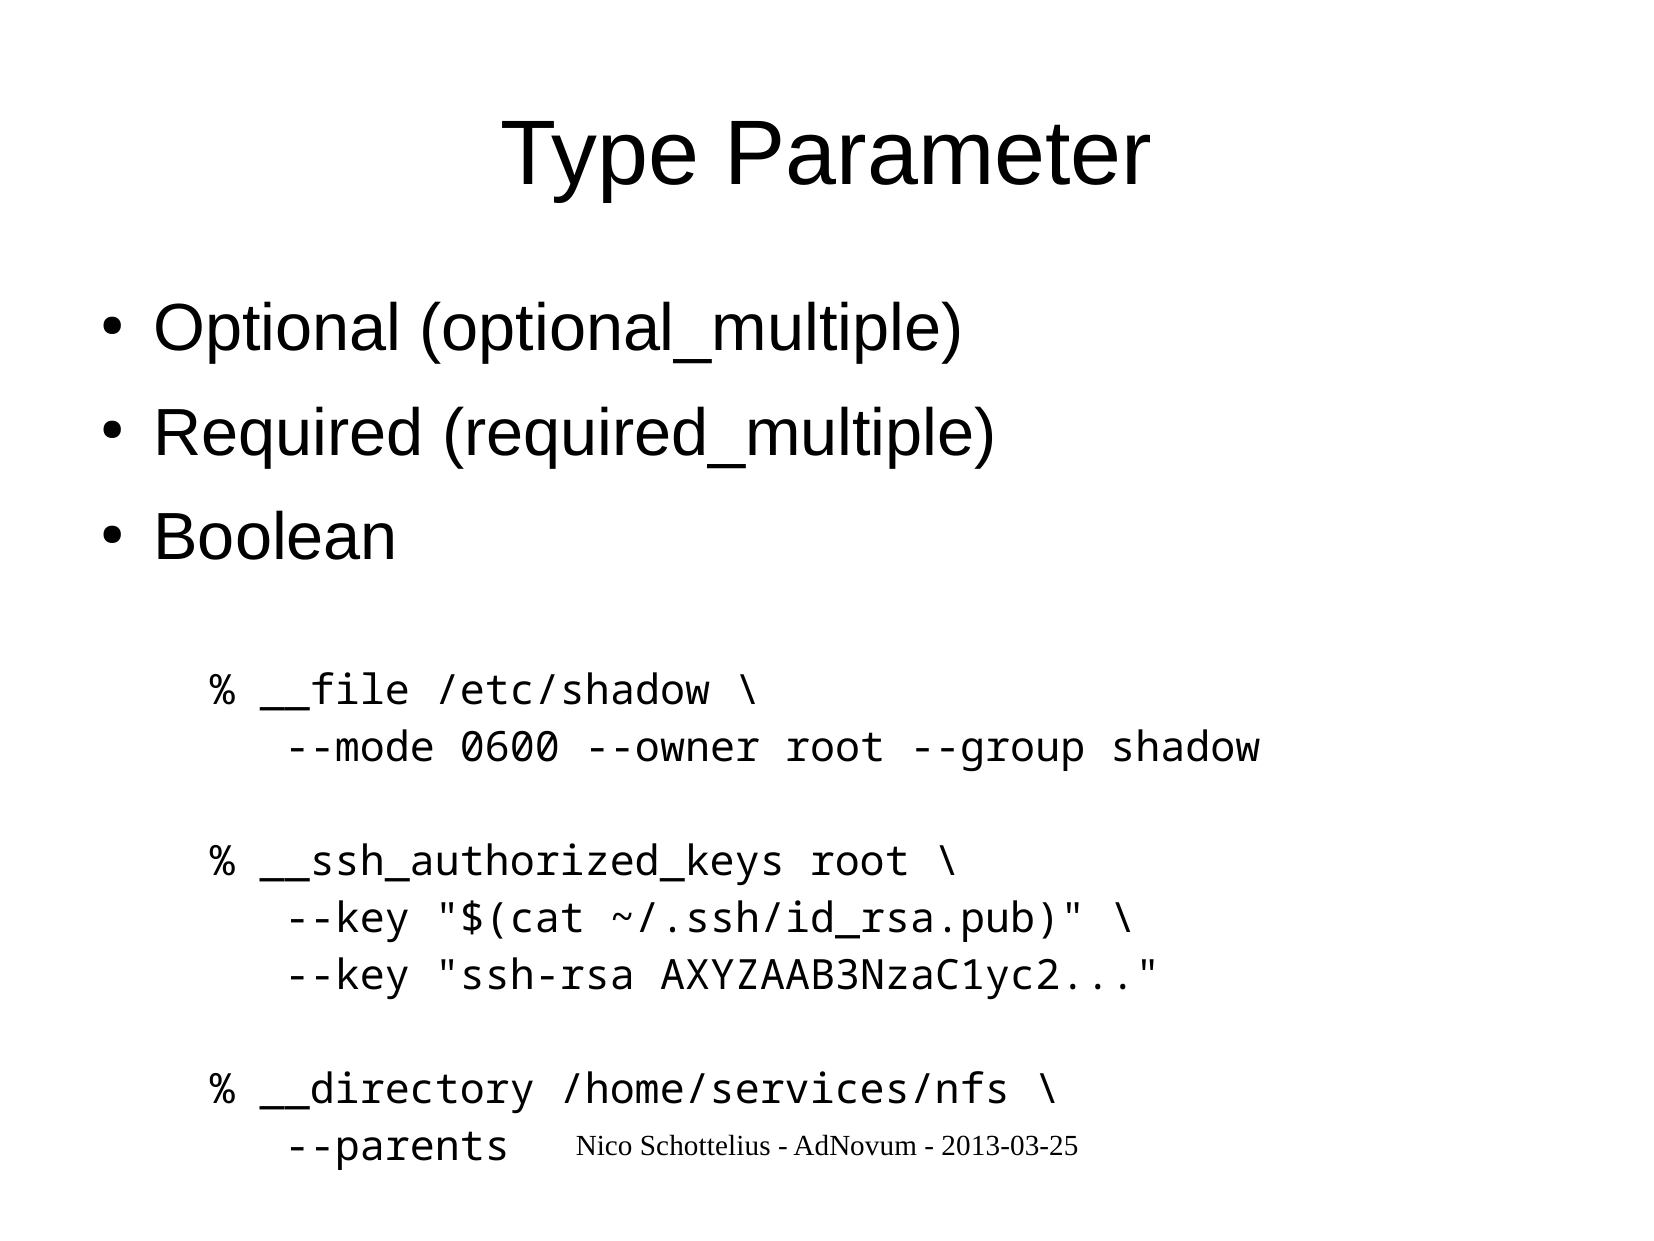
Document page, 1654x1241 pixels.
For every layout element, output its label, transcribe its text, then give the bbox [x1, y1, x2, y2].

title Type Parameter [82, 49, 1571, 257]
list Optional (optional_multiple) Required (required_multiple) Boolean [82, 290, 1538, 631]
text_box % __file /etc/shadow \ --mode 0600 --owner root --group shadow % __ssh_authorized_keys root \ --key "$(cat ~/.ssh/id_rsa.pub)" \ --key "ssh-rsa AXYZAAB3NzaC1yc2..." % __directory /home/services/nfs \ --parents [195, 652, 1471, 1104]
